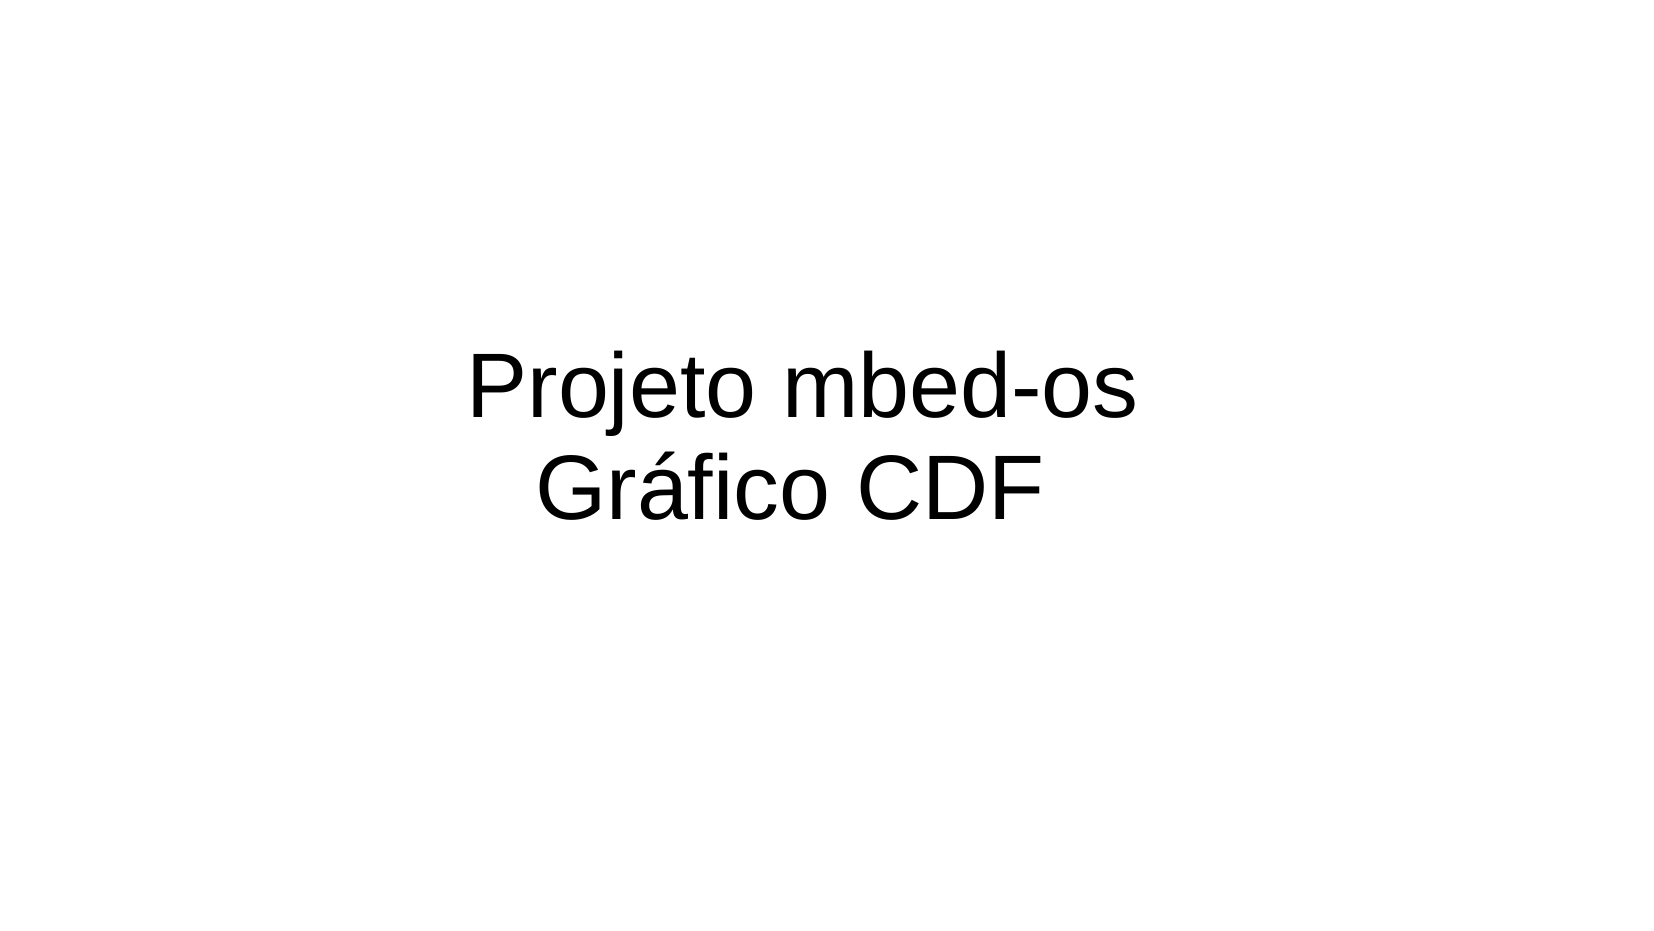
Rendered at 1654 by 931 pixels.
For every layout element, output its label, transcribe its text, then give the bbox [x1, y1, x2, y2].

title Projeto mbed-os Gráfico CDF [59, 334, 1548, 540]
